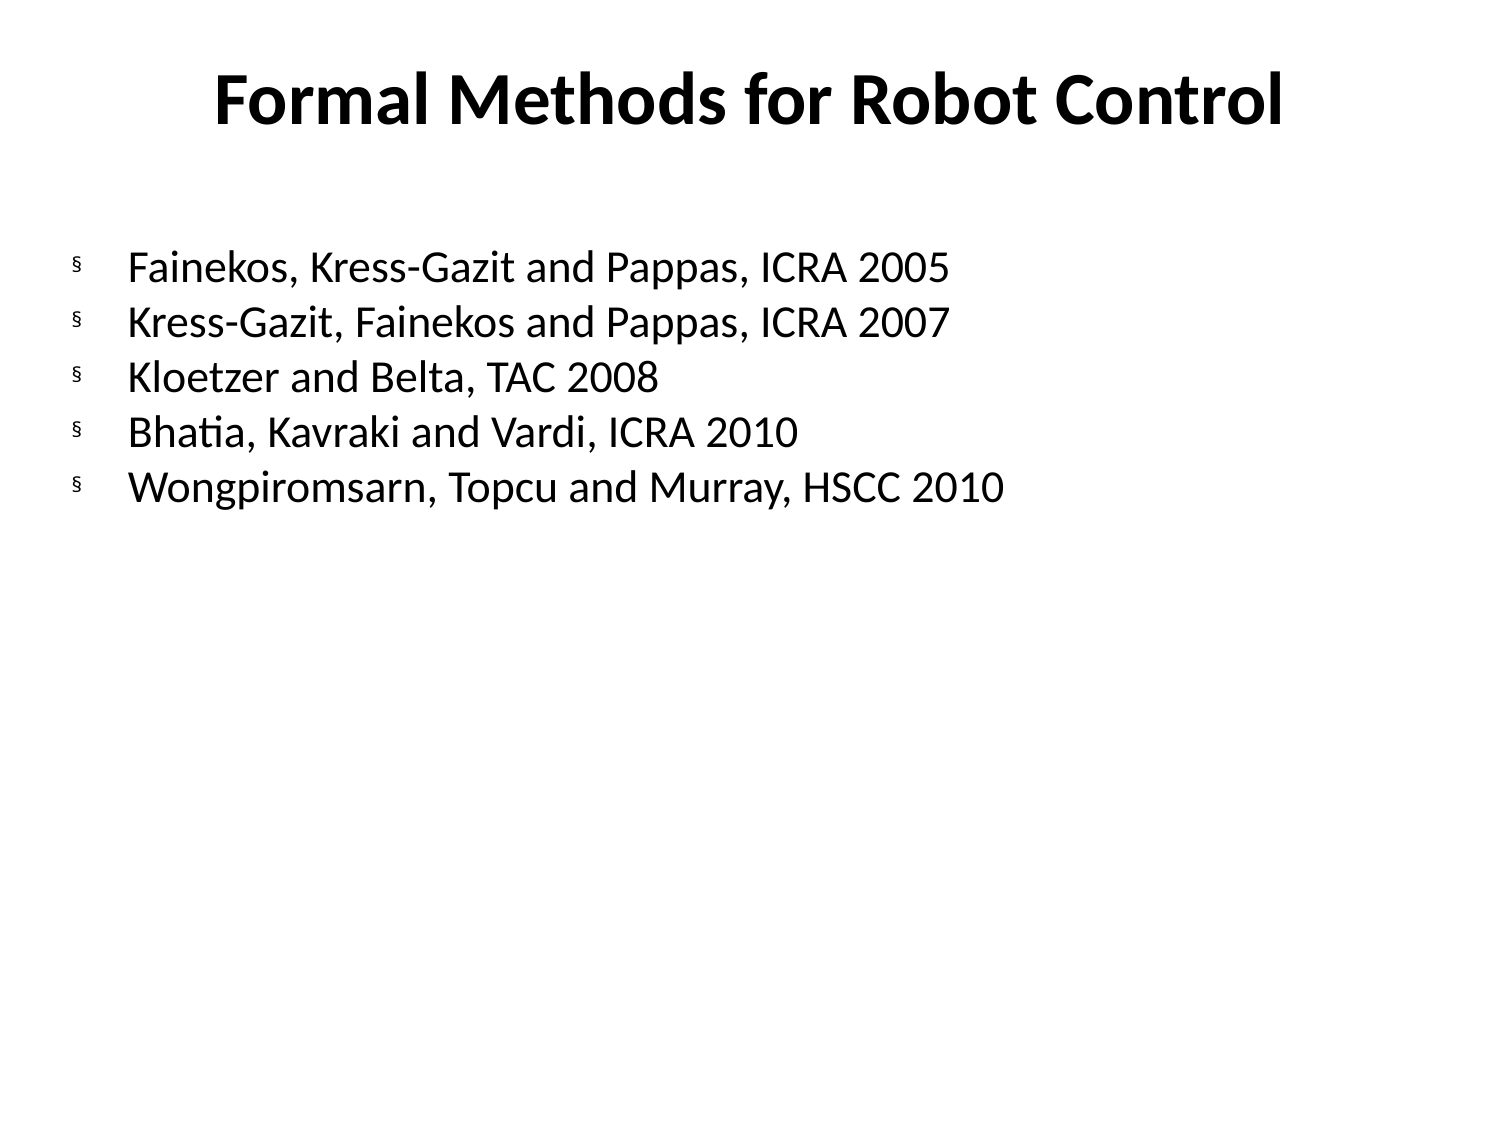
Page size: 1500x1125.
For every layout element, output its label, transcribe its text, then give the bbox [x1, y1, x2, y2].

text_box Fainekos, Kress-Gazit and Pappas, ICRA 2005 Kress-Gazit, Fainekos and Pappas, ICRA 2007 Kloetzer and Belta, TAC 2008 Bhatia, Kavraki and Vardi, ICRA 2010 Wongpiromsarn, Topcu and Murray, HSCC 2010 [0, 174, 1407, 575]
text_box Formal Methods for Robot Control [199, 41, 1301, 147]
